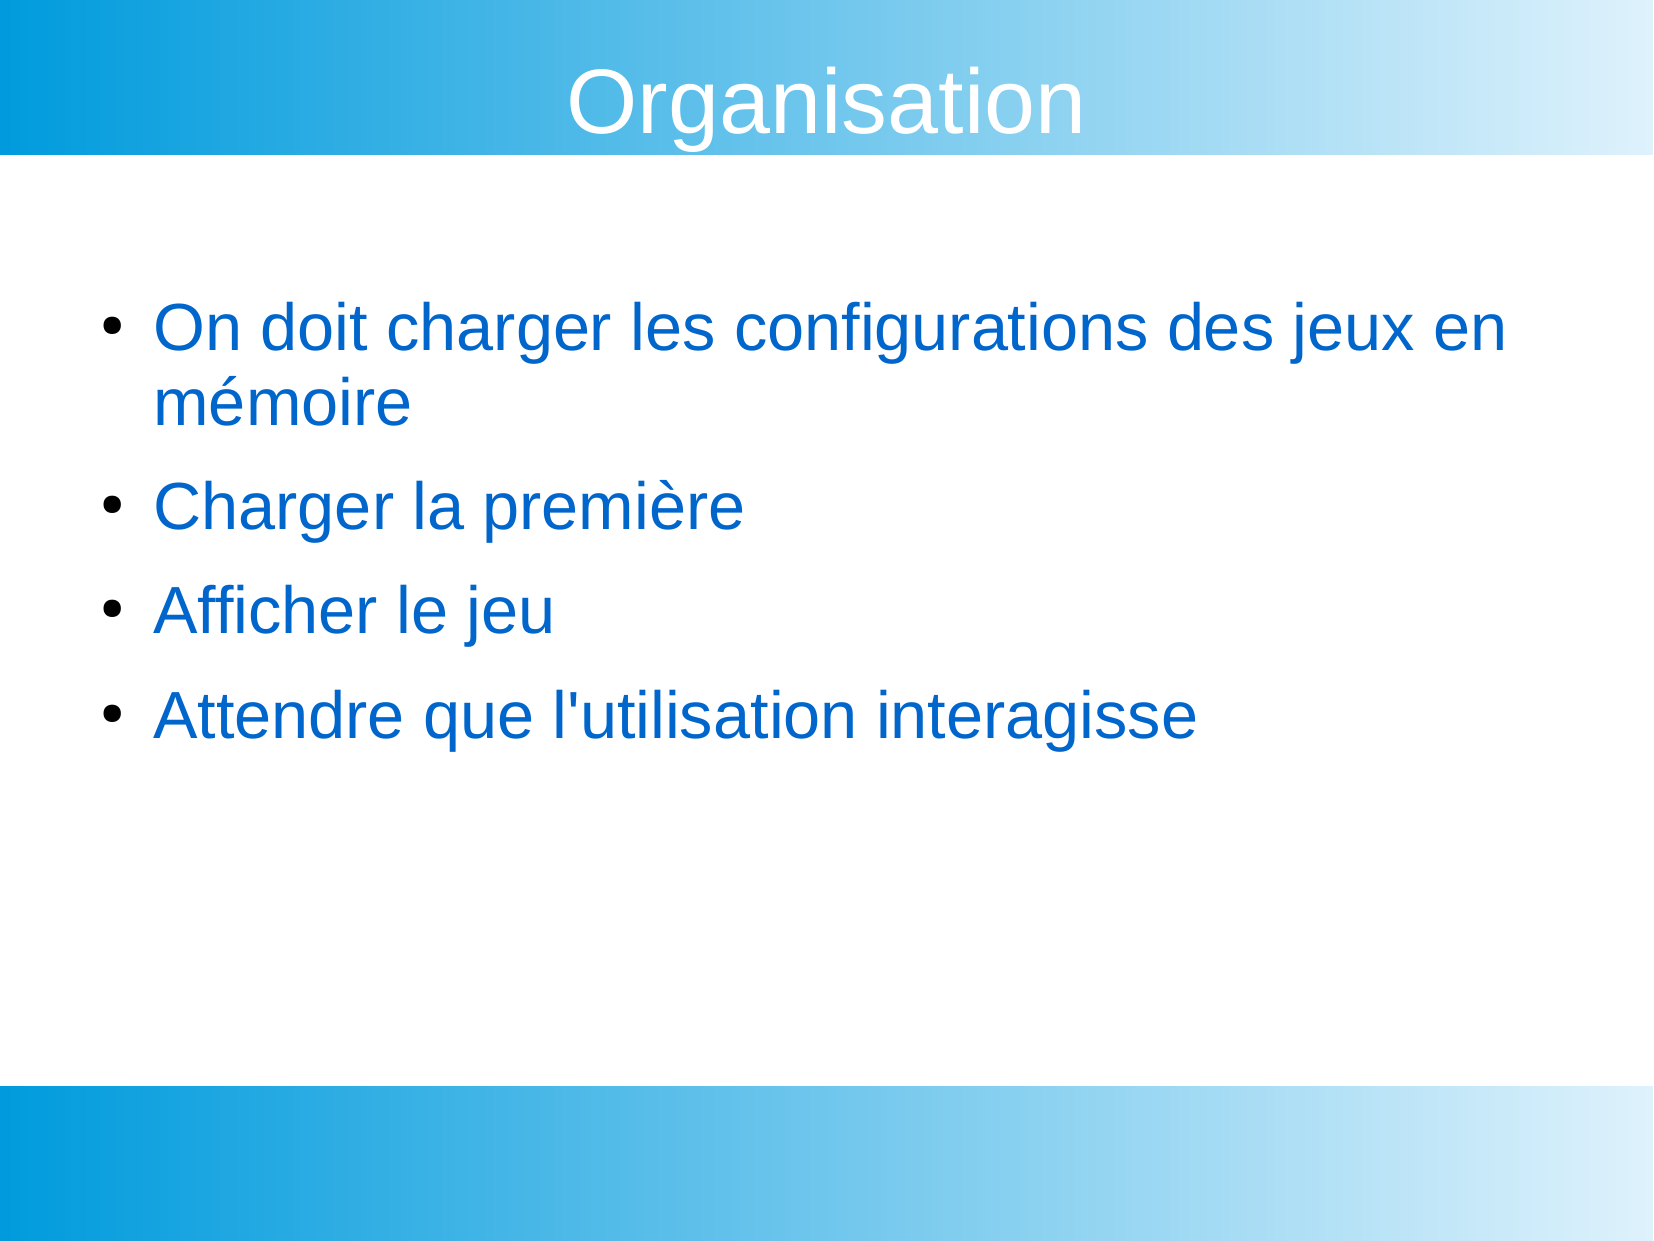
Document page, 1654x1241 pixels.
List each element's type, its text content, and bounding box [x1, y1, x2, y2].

list On doit charger les configurations des jeux en mémoire Charger la première Afficher le jeu Attendre que l'utilisation interagisse [82, 290, 1571, 1010]
title Organisation [82, 49, 1571, 155]
